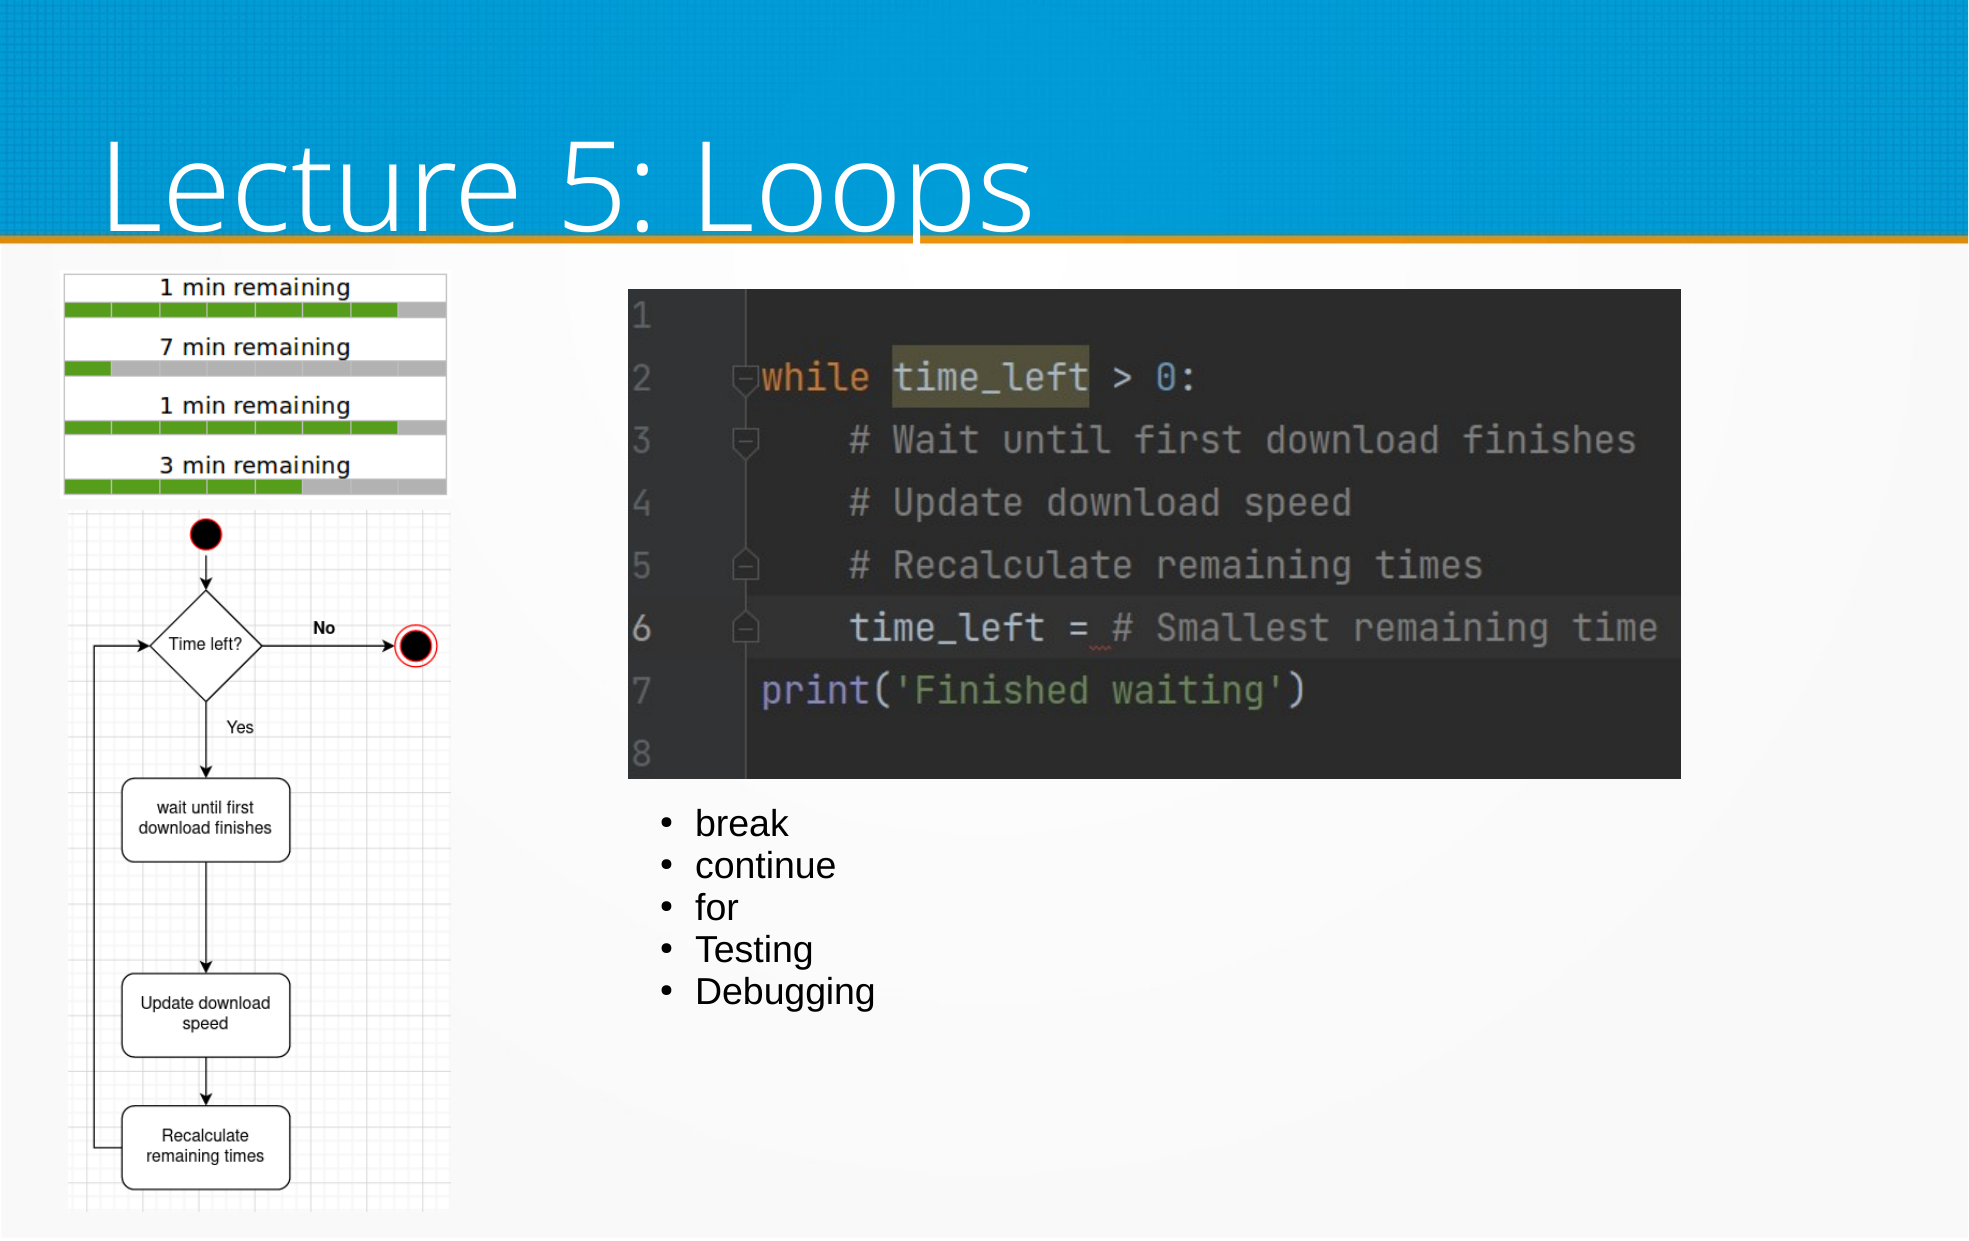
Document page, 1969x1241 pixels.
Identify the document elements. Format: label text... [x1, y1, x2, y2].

title Lecture 5: Loops [98, 49, 1870, 257]
text_box break continue for Testing Debugging [645, 795, 1276, 1020]
list [98, 290, 1870, 1156]
picture [0, 233, 1969, 1241]
